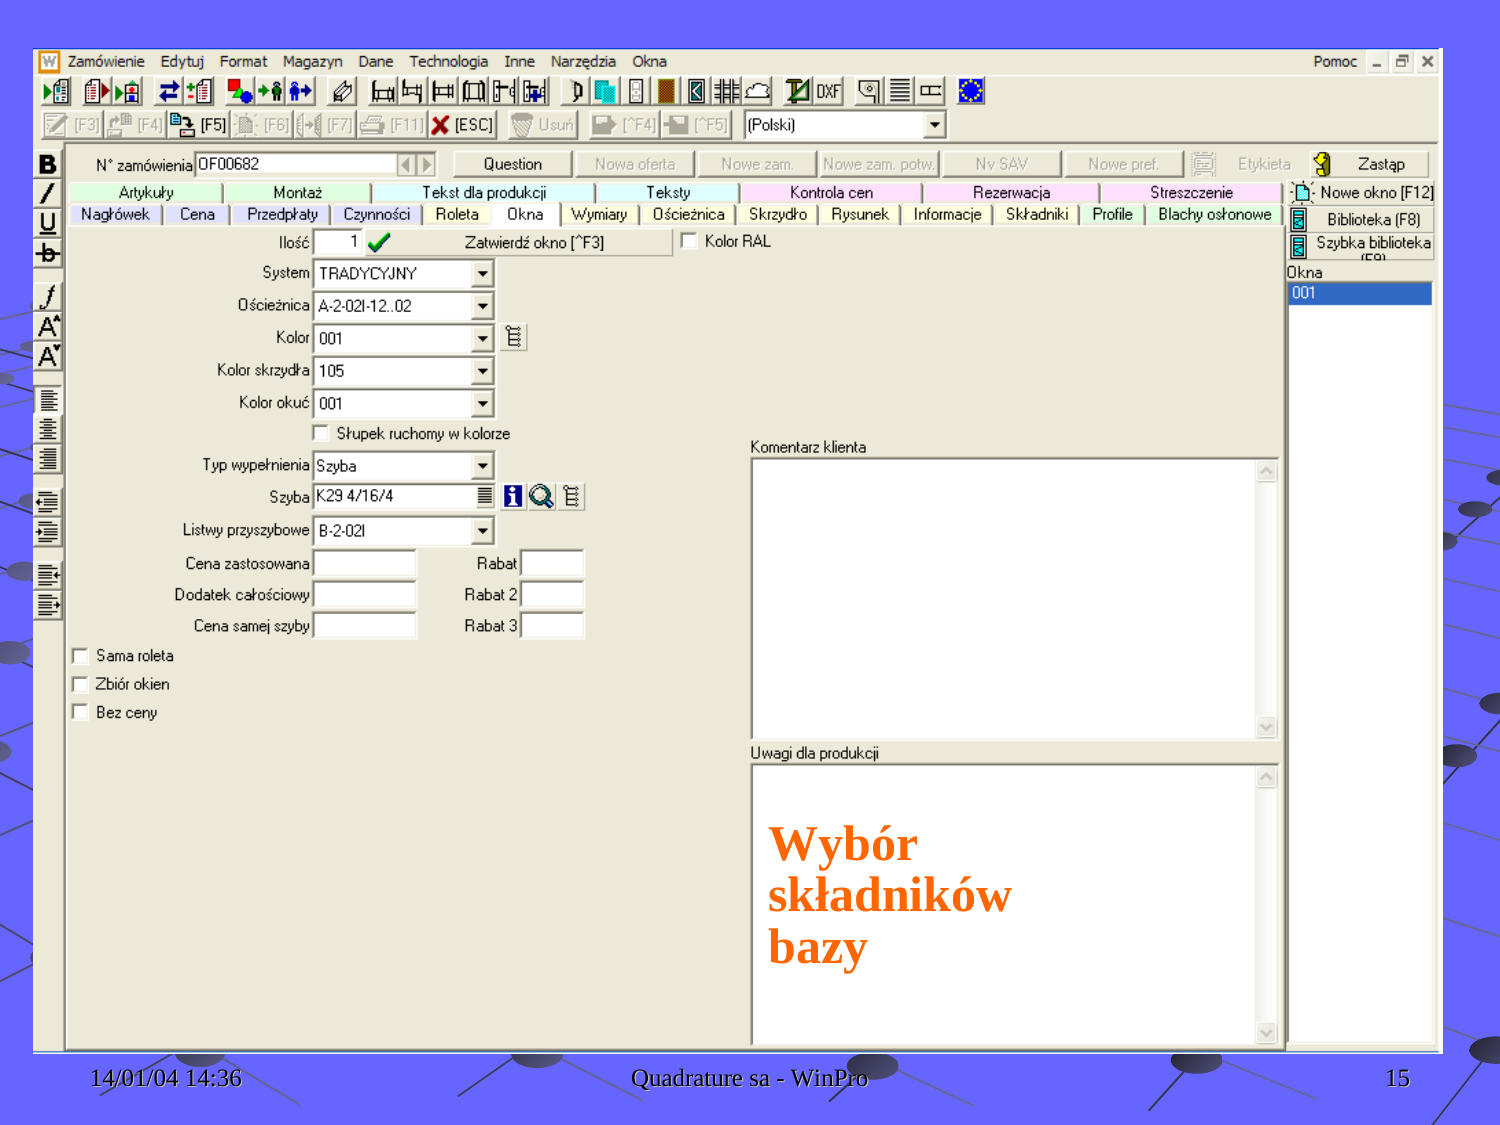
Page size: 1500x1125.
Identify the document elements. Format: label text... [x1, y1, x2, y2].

picture [33, 48, 1443, 1054]
text_box Wybór składników bazy [768, 819, 1115, 974]
